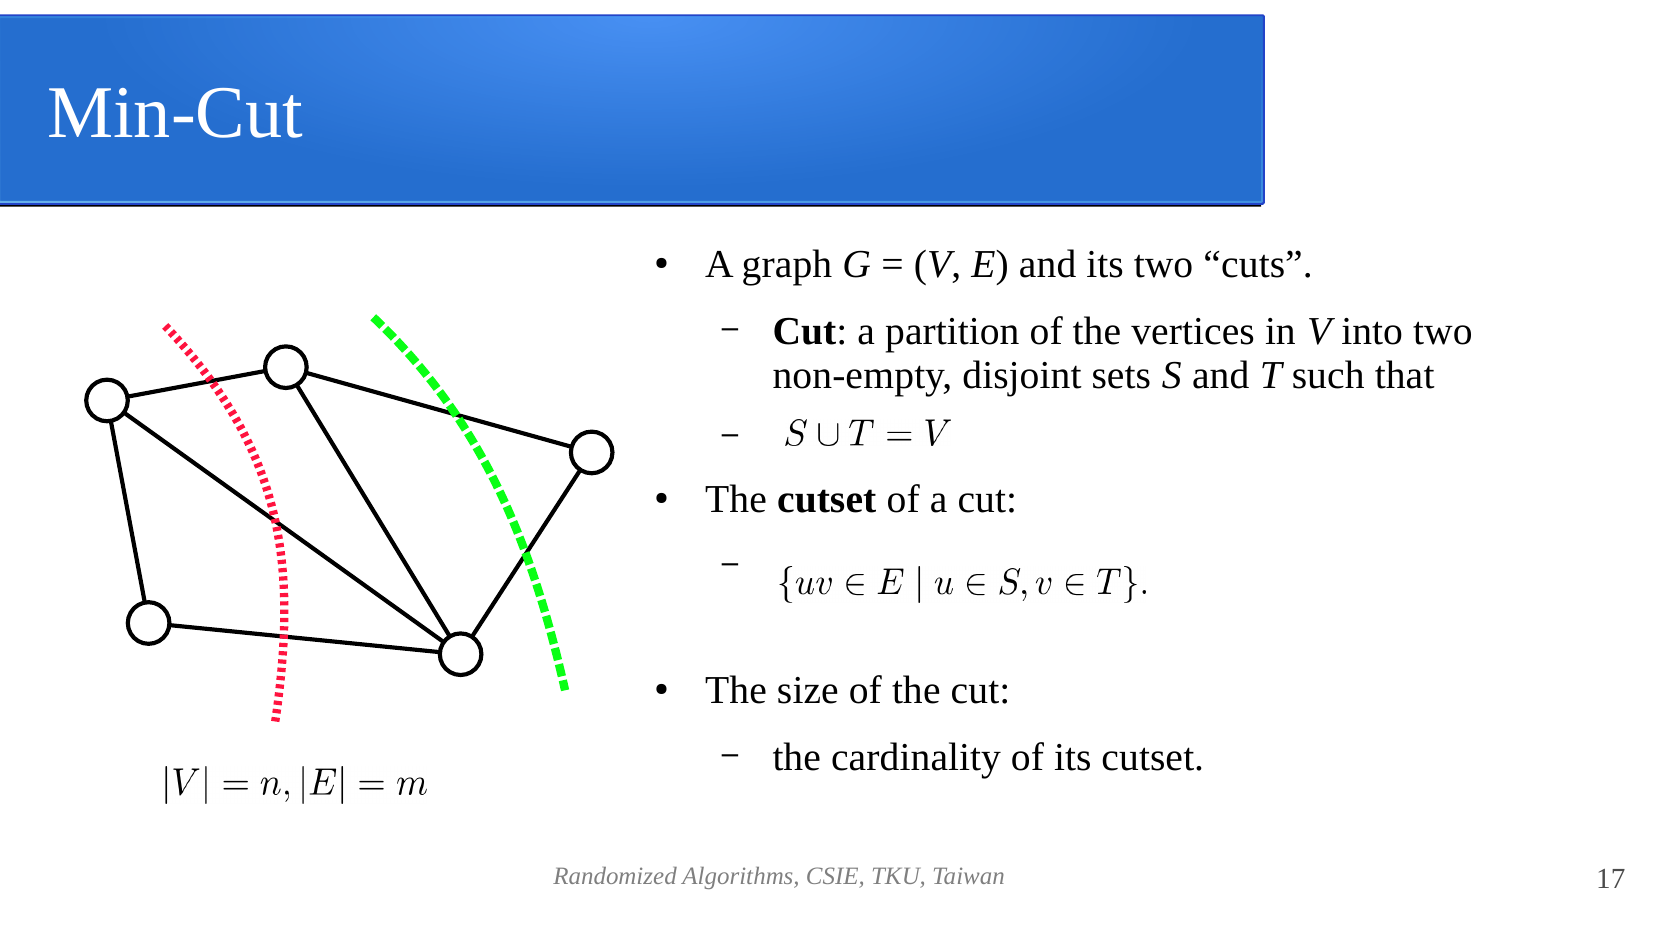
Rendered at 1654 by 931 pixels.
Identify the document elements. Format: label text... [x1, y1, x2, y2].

picture [779, 566, 1146, 603]
picture [785, 419, 951, 446]
picture [72, 303, 626, 735]
picture [165, 766, 427, 804]
list A graph G = (V, E) and its two “cuts”. Cut: a partition of the vertices in V into two non-empty, disjoint sets S and T such that The cutset of a cut: The size of the cut: the cardinality of its cutset. [637, 242, 1530, 782]
title Min-Cut [47, 35, 1199, 189]
